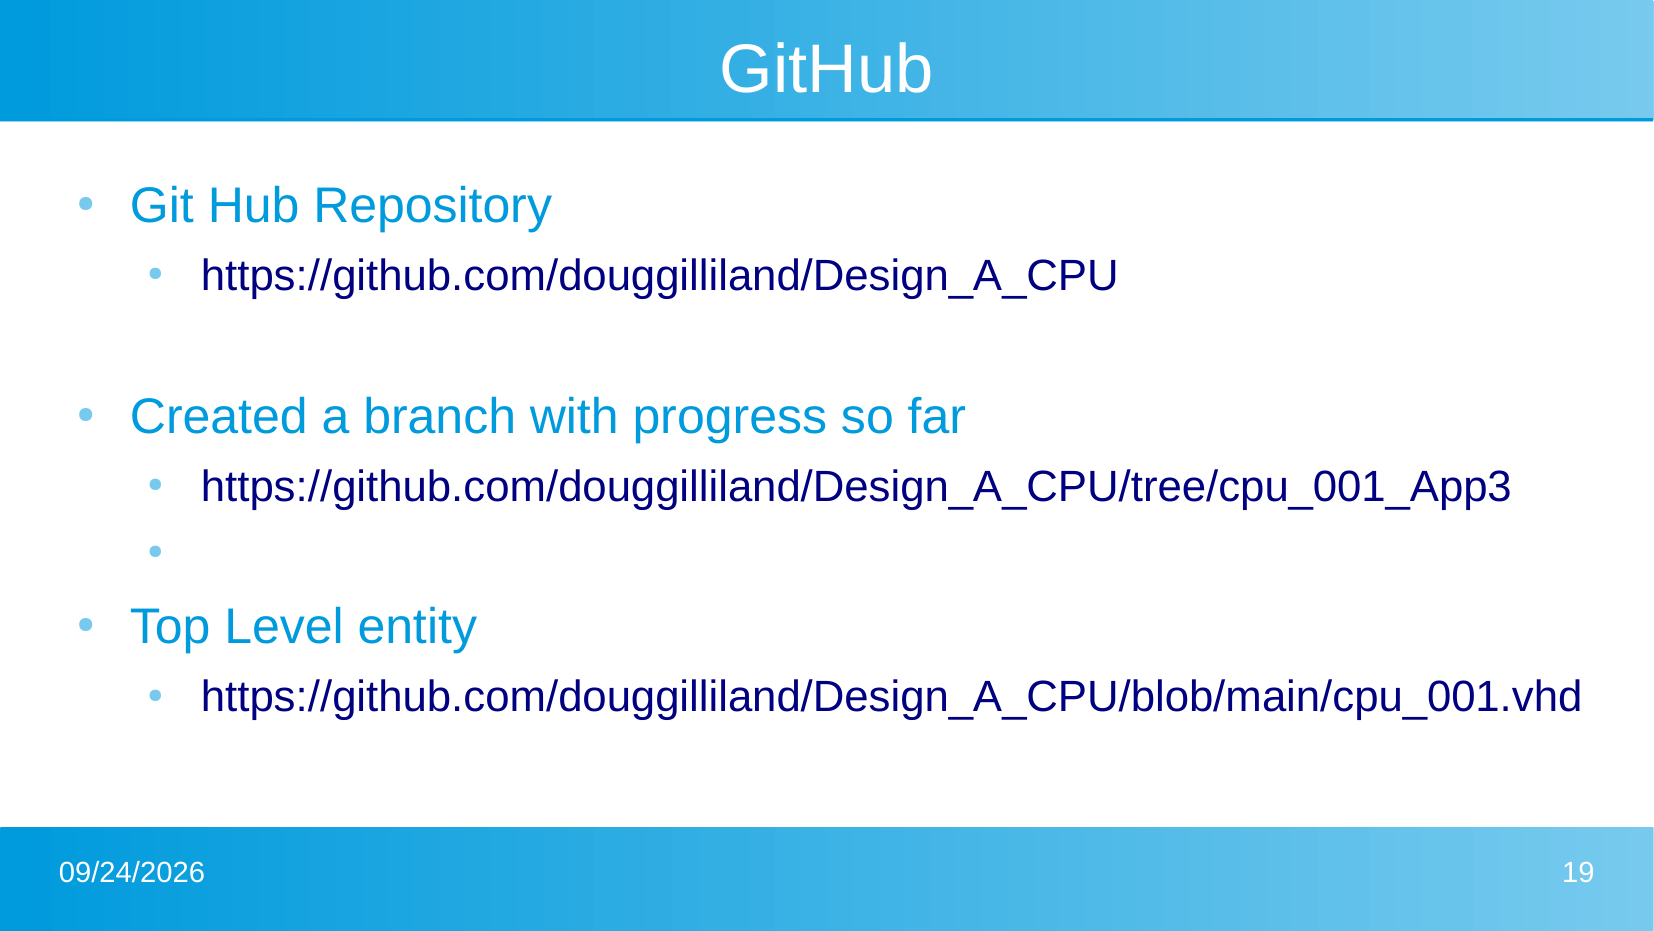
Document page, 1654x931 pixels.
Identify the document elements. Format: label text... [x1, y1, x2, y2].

list Git Hub Repository https://github.com/douggilliland/Design_A_CPU Created a branch with progress so far https://github.com/douggilliland/Design_A_CPU/tree/cpu_001_App3 Top Level entity https://github.com/douggilliland/Design_A_CPU/blob/main/cpu_001.vhd [59, 177, 1595, 768]
title GitHub [59, 29, 1595, 108]
